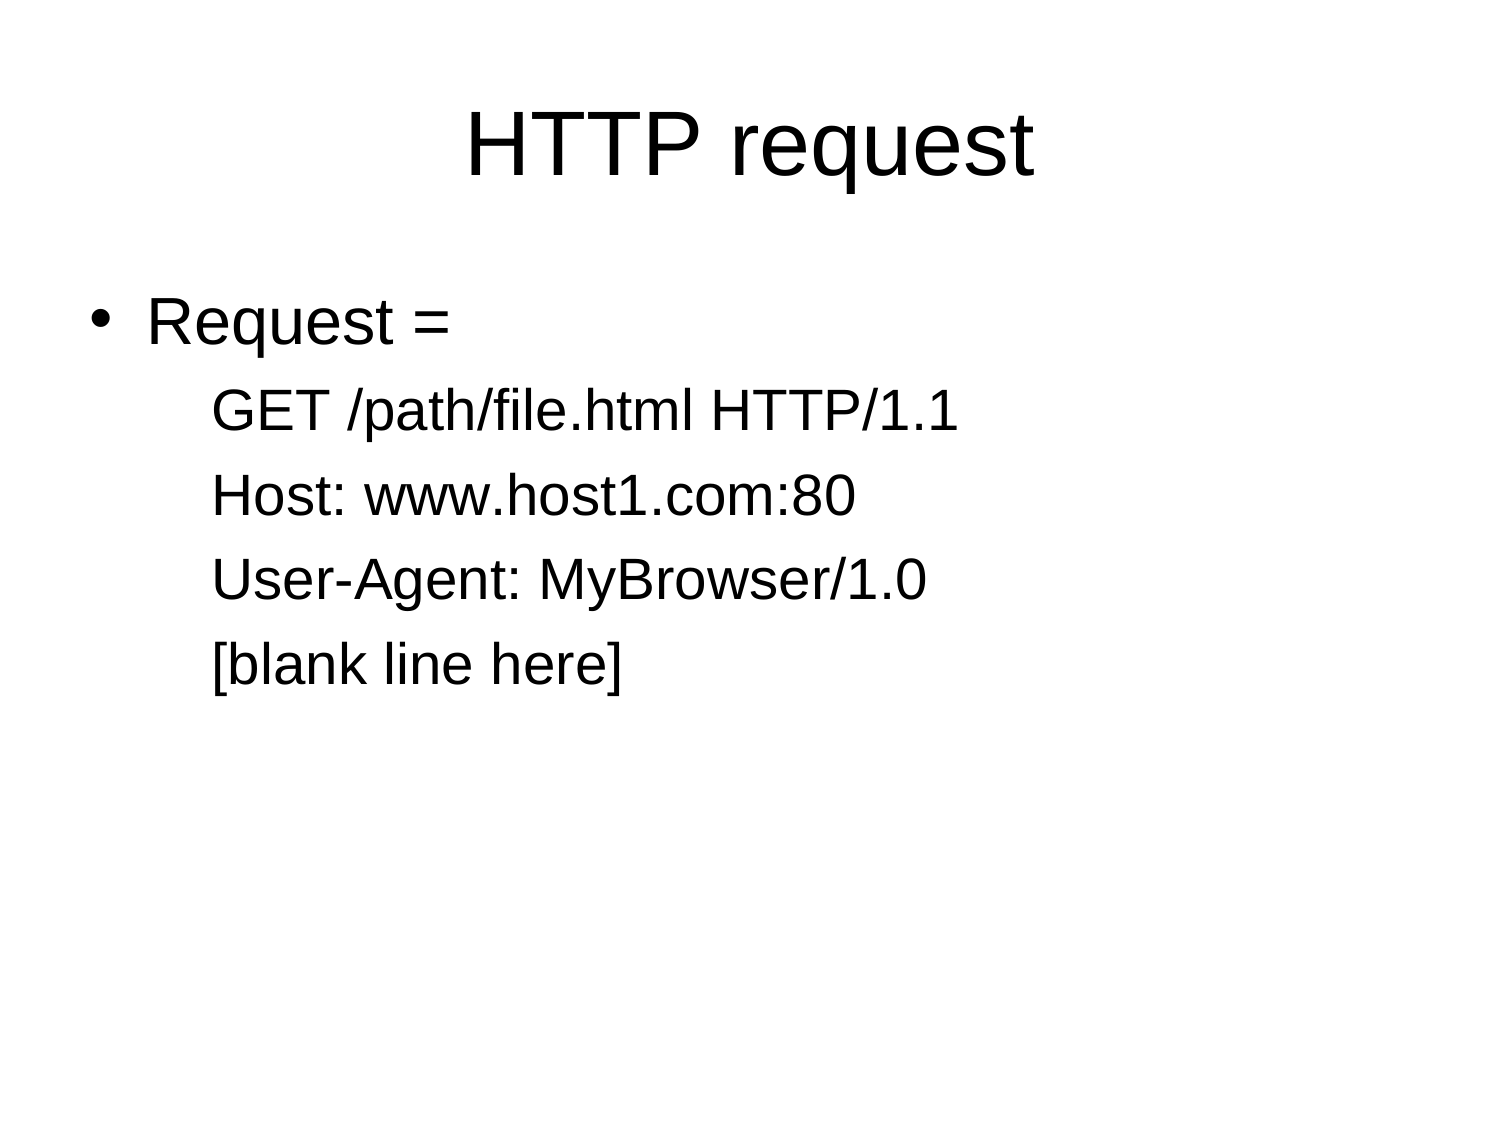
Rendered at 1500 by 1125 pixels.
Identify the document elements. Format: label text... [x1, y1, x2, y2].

title HTTP request [75, 45, 1426, 233]
list Request = GET /path/file.html HTTP/1.1 Host: www.host1.com:80 User-Agent: MyBrowser/1.0 [blank line here] [75, 270, 1426, 1013]
